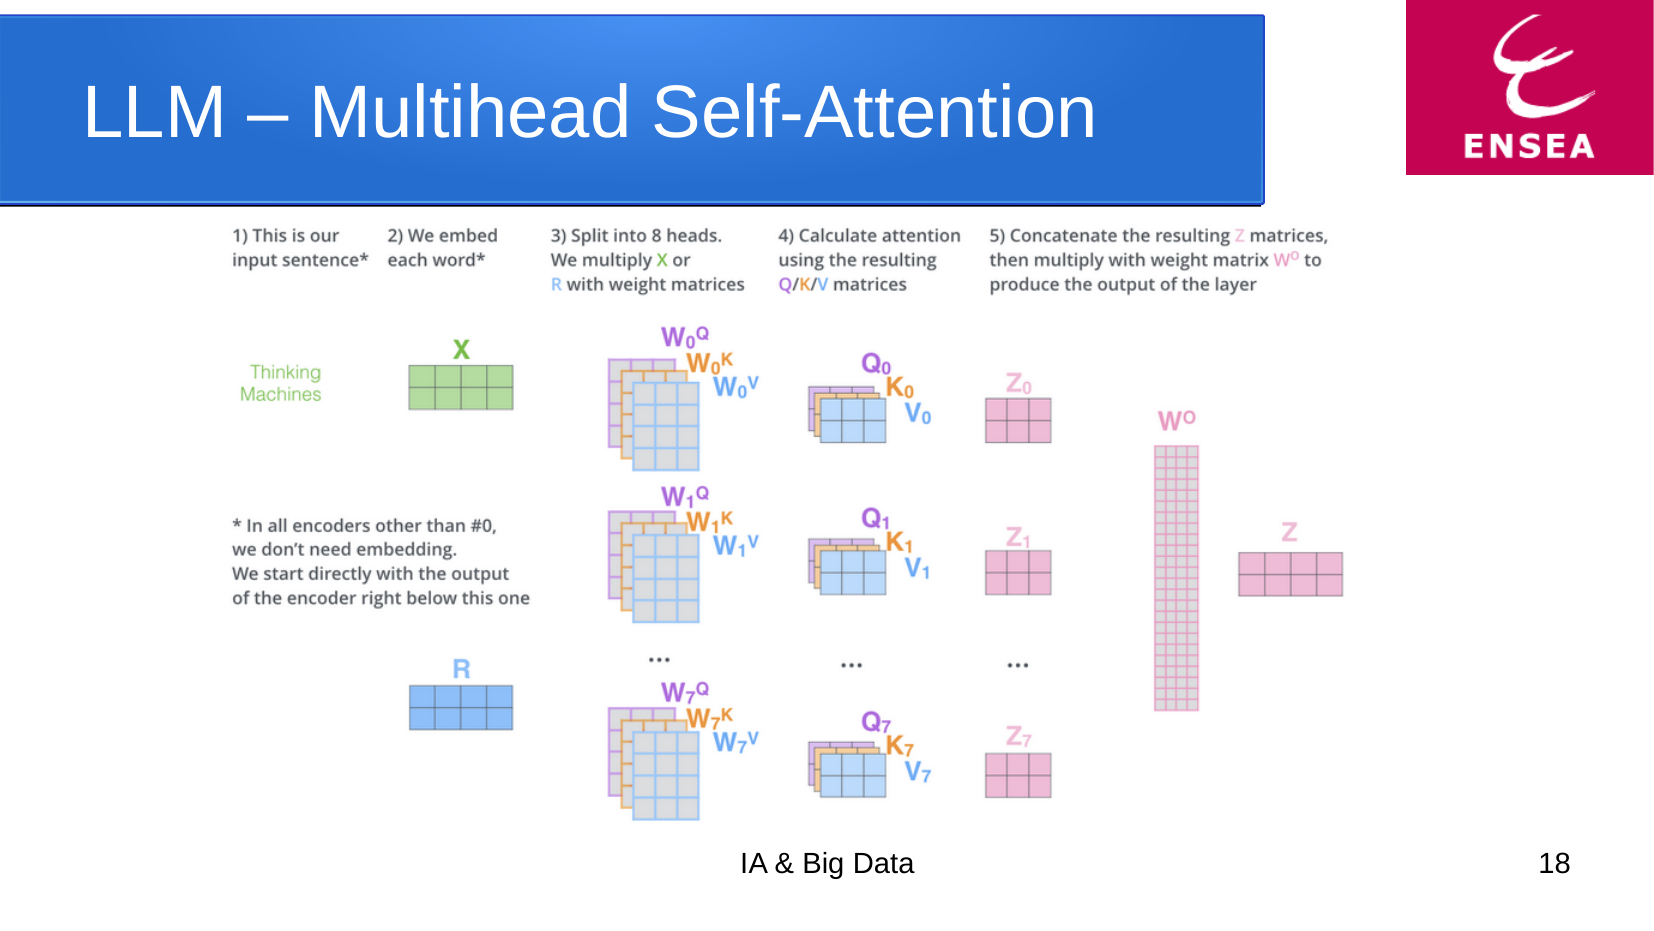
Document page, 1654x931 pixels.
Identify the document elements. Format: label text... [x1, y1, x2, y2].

picture [202, 208, 1371, 845]
title LLM – Multihead Self-Attention [82, 35, 1235, 189]
picture [1406, 0, 1654, 175]
